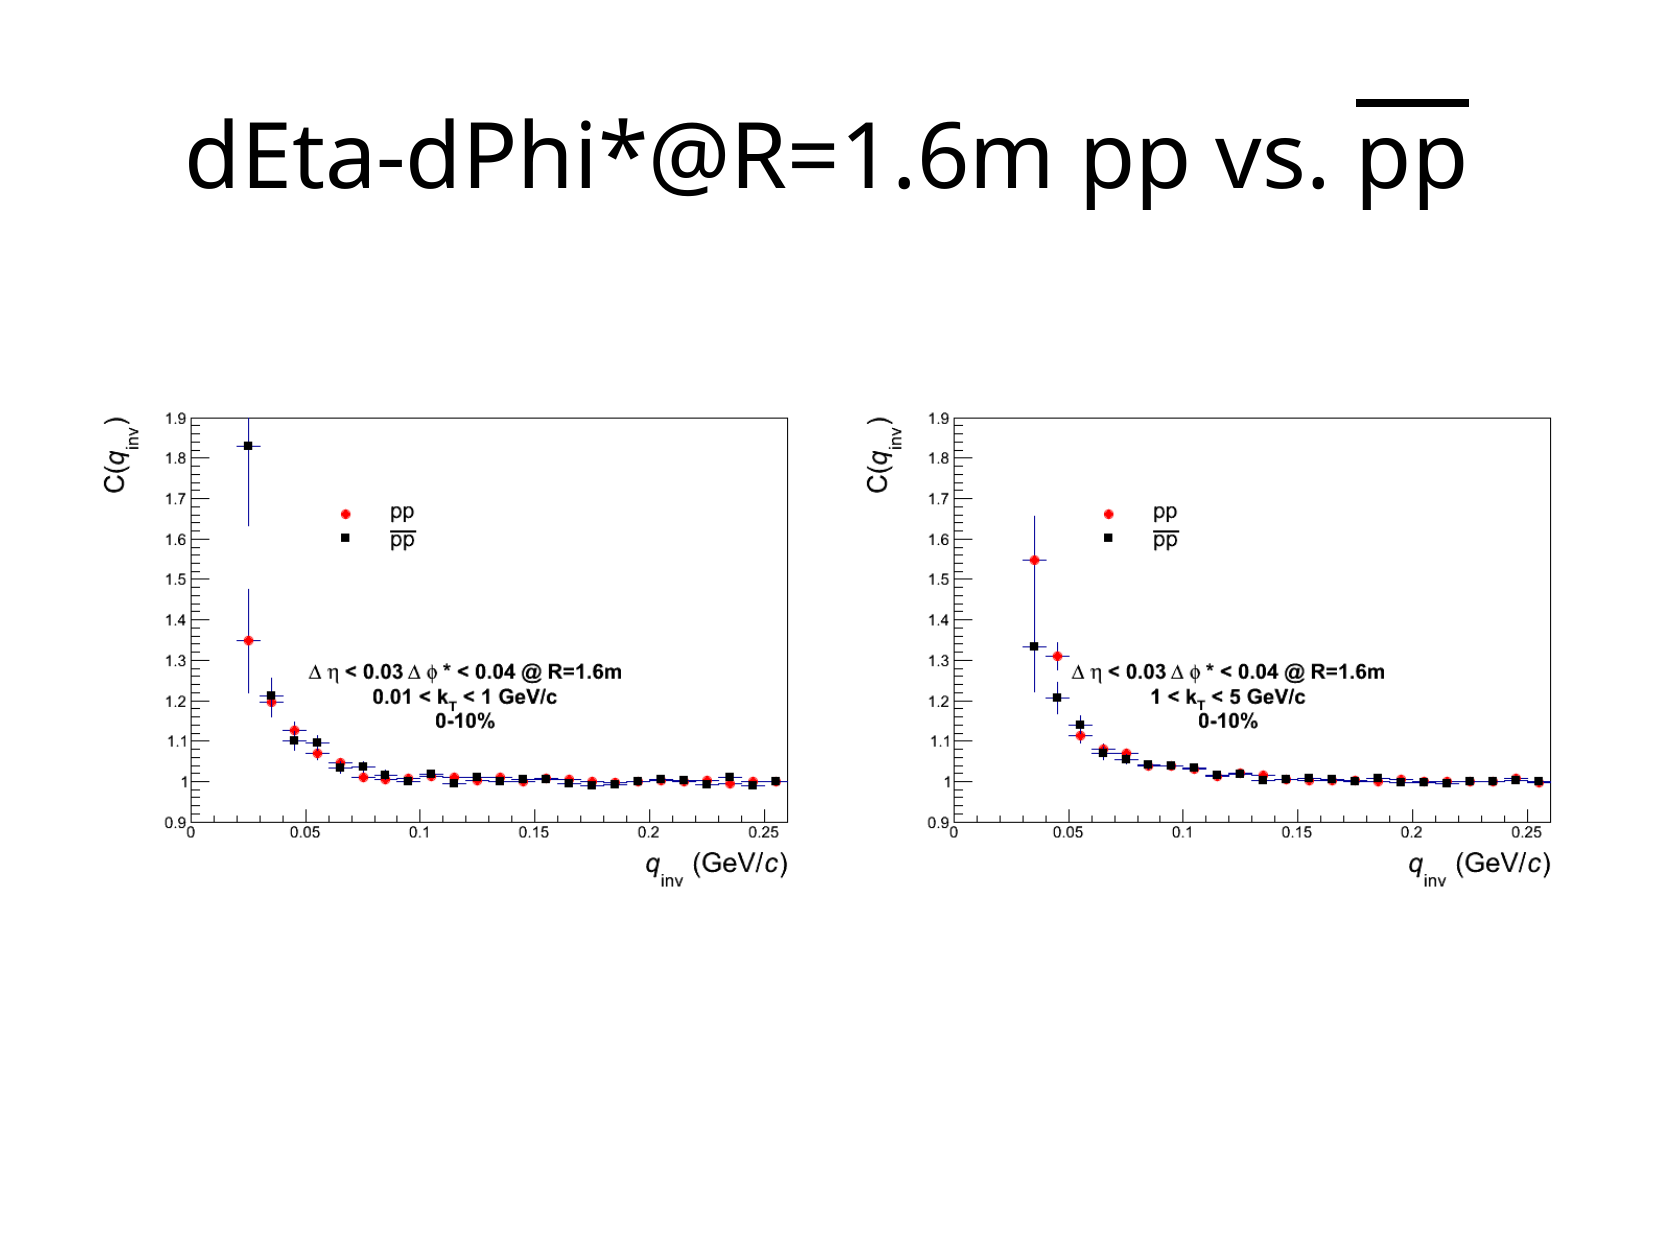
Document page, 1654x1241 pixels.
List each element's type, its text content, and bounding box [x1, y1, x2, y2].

picture [845, 403, 1572, 896]
title dEta-dPhi*@R=1.6m pp vs. pp [82, 49, 1571, 257]
picture [82, 403, 809, 896]
